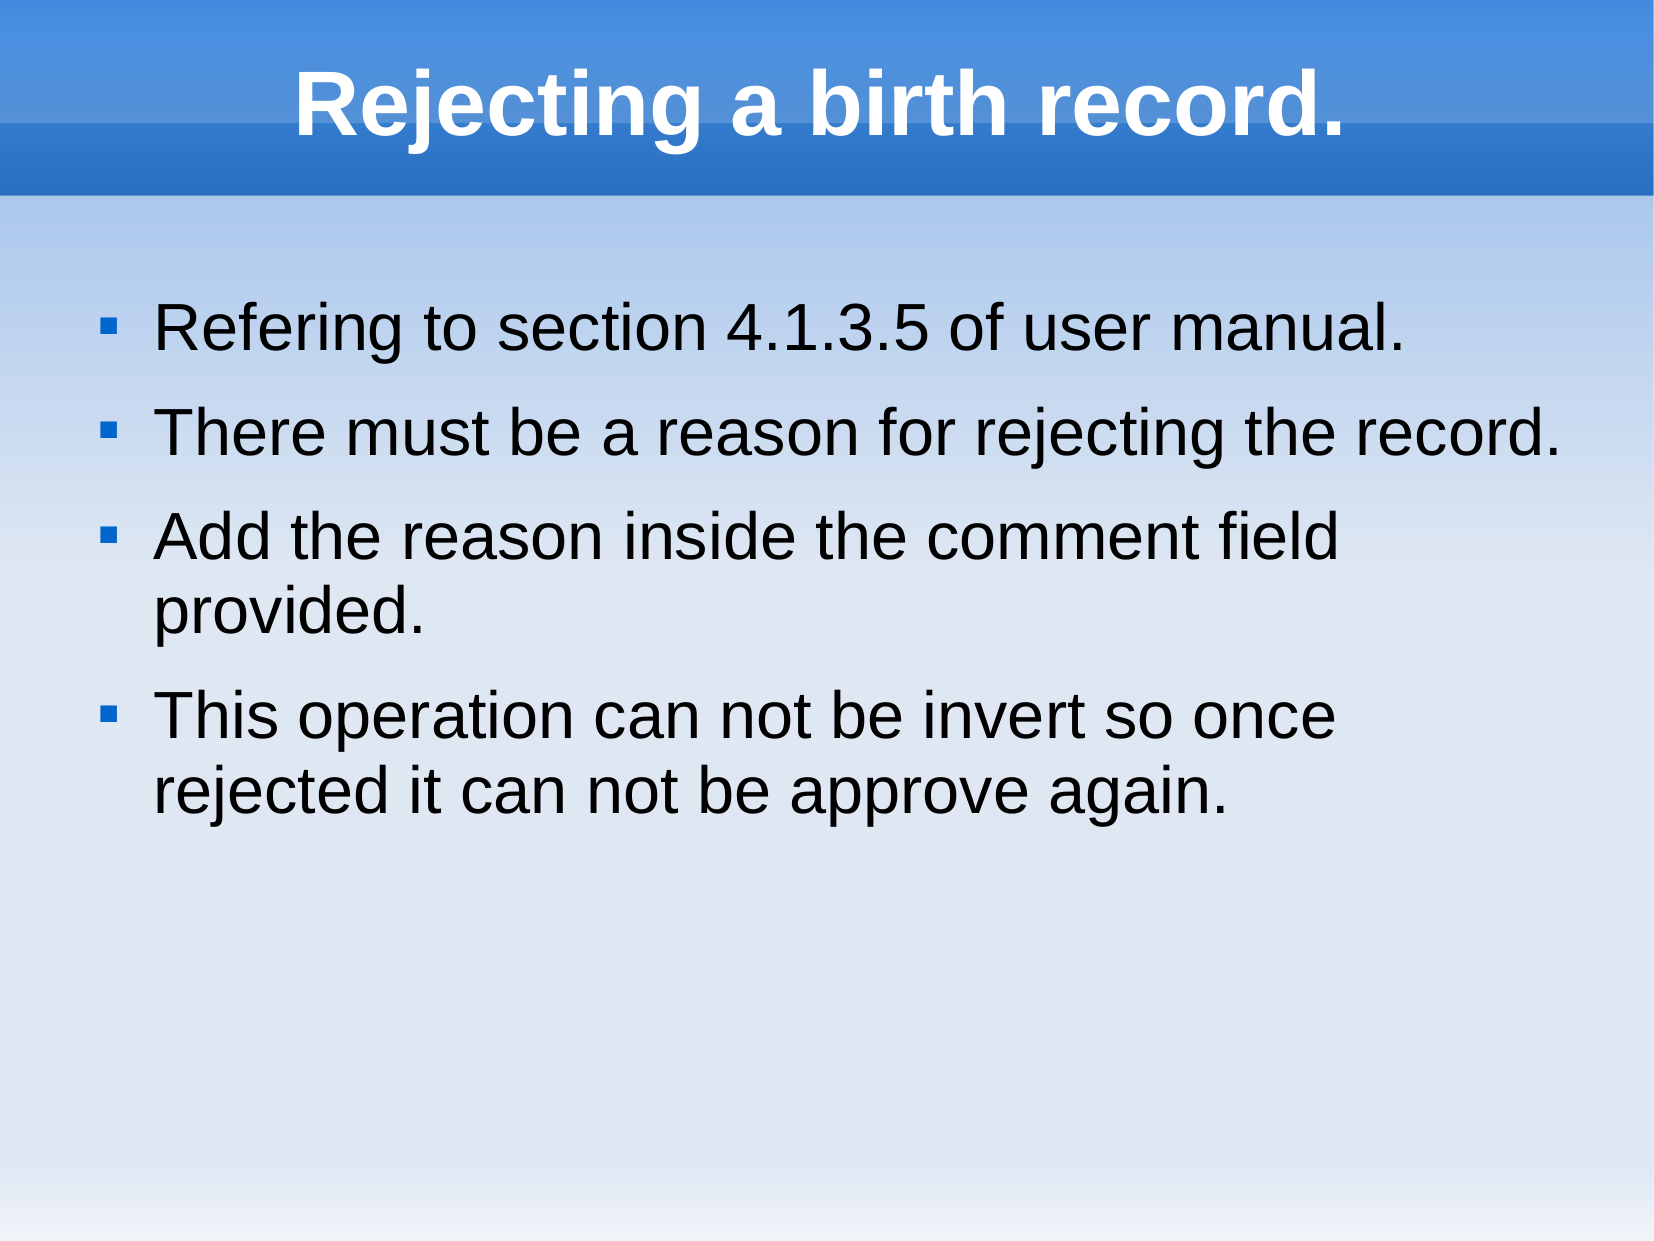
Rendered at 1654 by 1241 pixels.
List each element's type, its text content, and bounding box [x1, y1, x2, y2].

picture [0, 0, 1654, 1241]
list Refering to section 4.1.3.5 of user manual. There must be a reason for rejecting the record. Add the reason inside the comment field provided. This operation can not be invert so once rejected it can not be approve again. [82, 290, 1571, 1094]
title Rejecting a birth record. [76, 7, 1565, 200]
